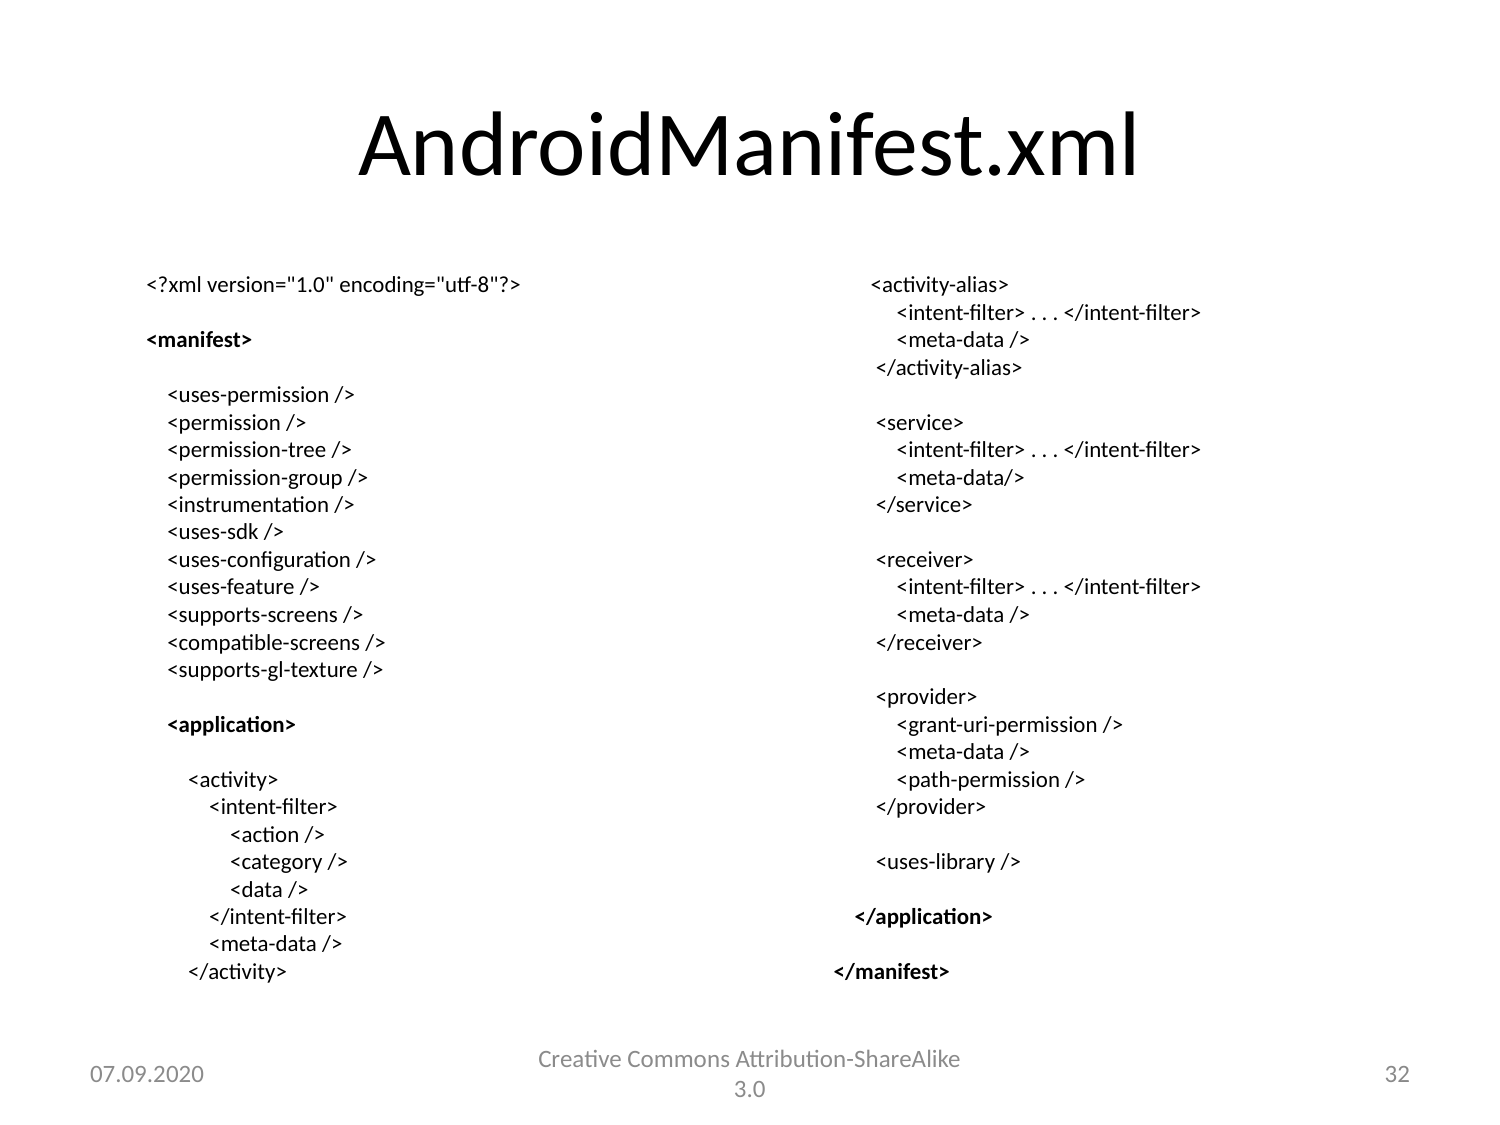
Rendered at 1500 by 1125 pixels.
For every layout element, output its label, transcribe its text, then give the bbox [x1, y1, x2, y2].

list <?xml version="1.0" encoding="utf-8"?> <manifest> <uses-permission /> <permission /> <permission-tree /> <permission-group /> <instrumentation /> <uses-sdk /> <uses-configuration /> <uses-feature /> <supports-screens /> <compatible-screens /> <supports-gl-texture /> <application> <activity> <intent-filter> <action /> <category /> <data /> </intent-filter> <meta-data /> </activity> [75, 262, 738, 1005]
list <activity-alias> <intent-filter> . . . </intent-filter> <meta-data /> </activity-alias> <service> <intent-filter> . . . </intent-filter> <meta-data/> </service> <receiver> <intent-filter> . . . </intent-filter> <meta-data /> </receiver> <provider> <grant-uri-permission /> <meta-data /> <path-permission /> </provider> <uses-library /> </application> </manifest> [762, 262, 1425, 1005]
slide_number <number> [1074, 1042, 1425, 1103]
title AndroidManifest.xml [75, 45, 1425, 233]
footer Creative Commons Attribution-ShareAlike 3.0 [512, 1042, 988, 1103]
